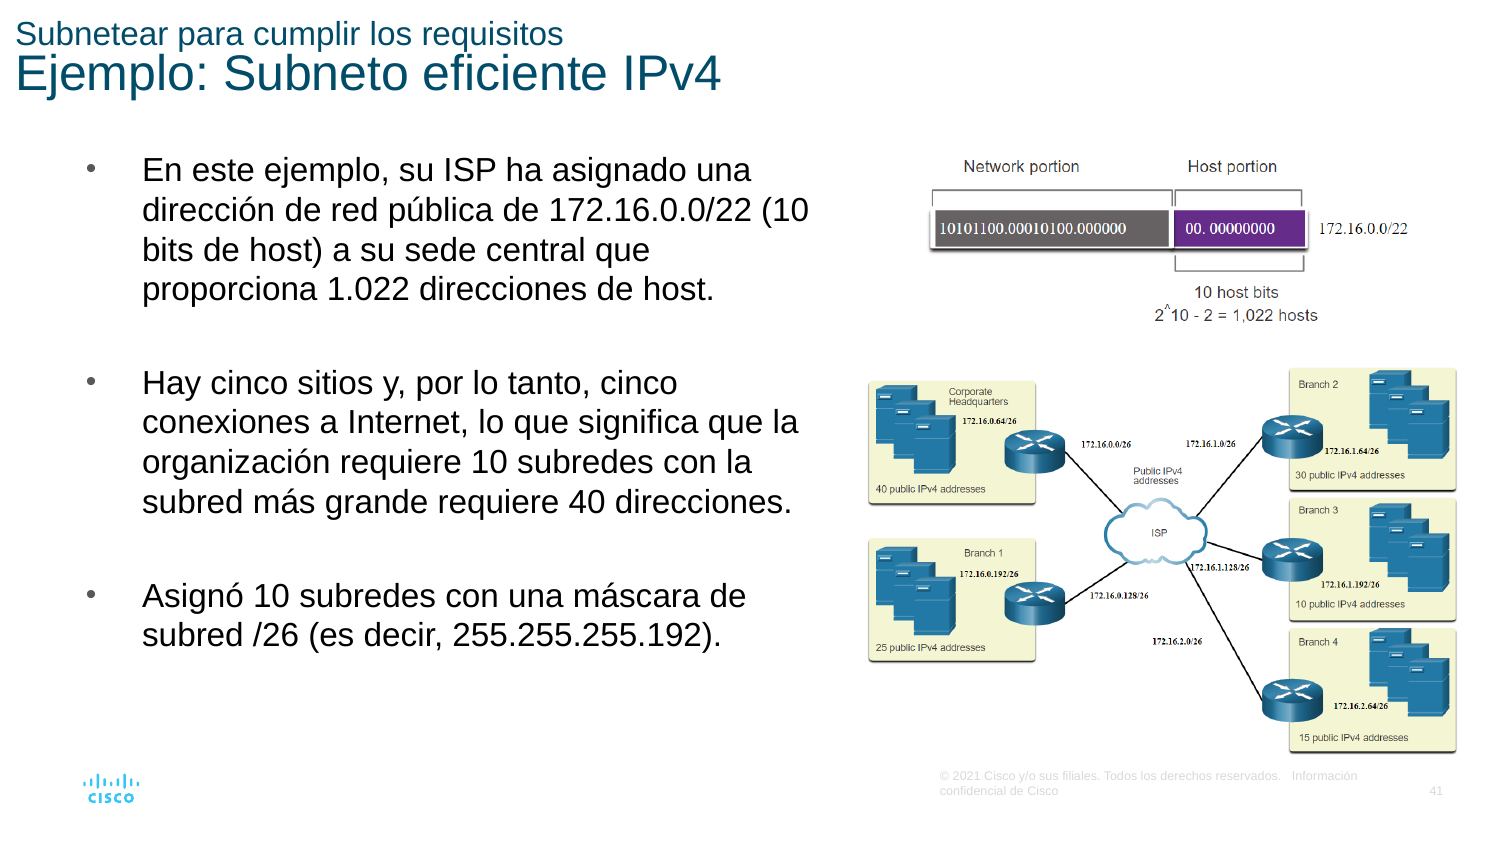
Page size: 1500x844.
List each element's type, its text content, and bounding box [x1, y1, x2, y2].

picture [918, 151, 1417, 331]
picture [865, 362, 1459, 757]
list En este ejemplo, su ISP ha asignado una dirección de red pública de 172.16.0.0/22 (10 bits de host) a su sede central que proporciona 1.022 direcciones de host. Hay cinco sitios y, por lo tanto, cinco conexiones a Internet, lo que significa que la organización requiere 10 subredes con la subred más grande requiere 40 direcciones. Asignó 10 subredes con una máscara de subred /26 (es decir, 255.255.255.192). [70, 140, 844, 645]
title Subnetear para cumplir los requisitos Ejemplo: Subneto eficiente IPv4 [0, 0, 1369, 121]
